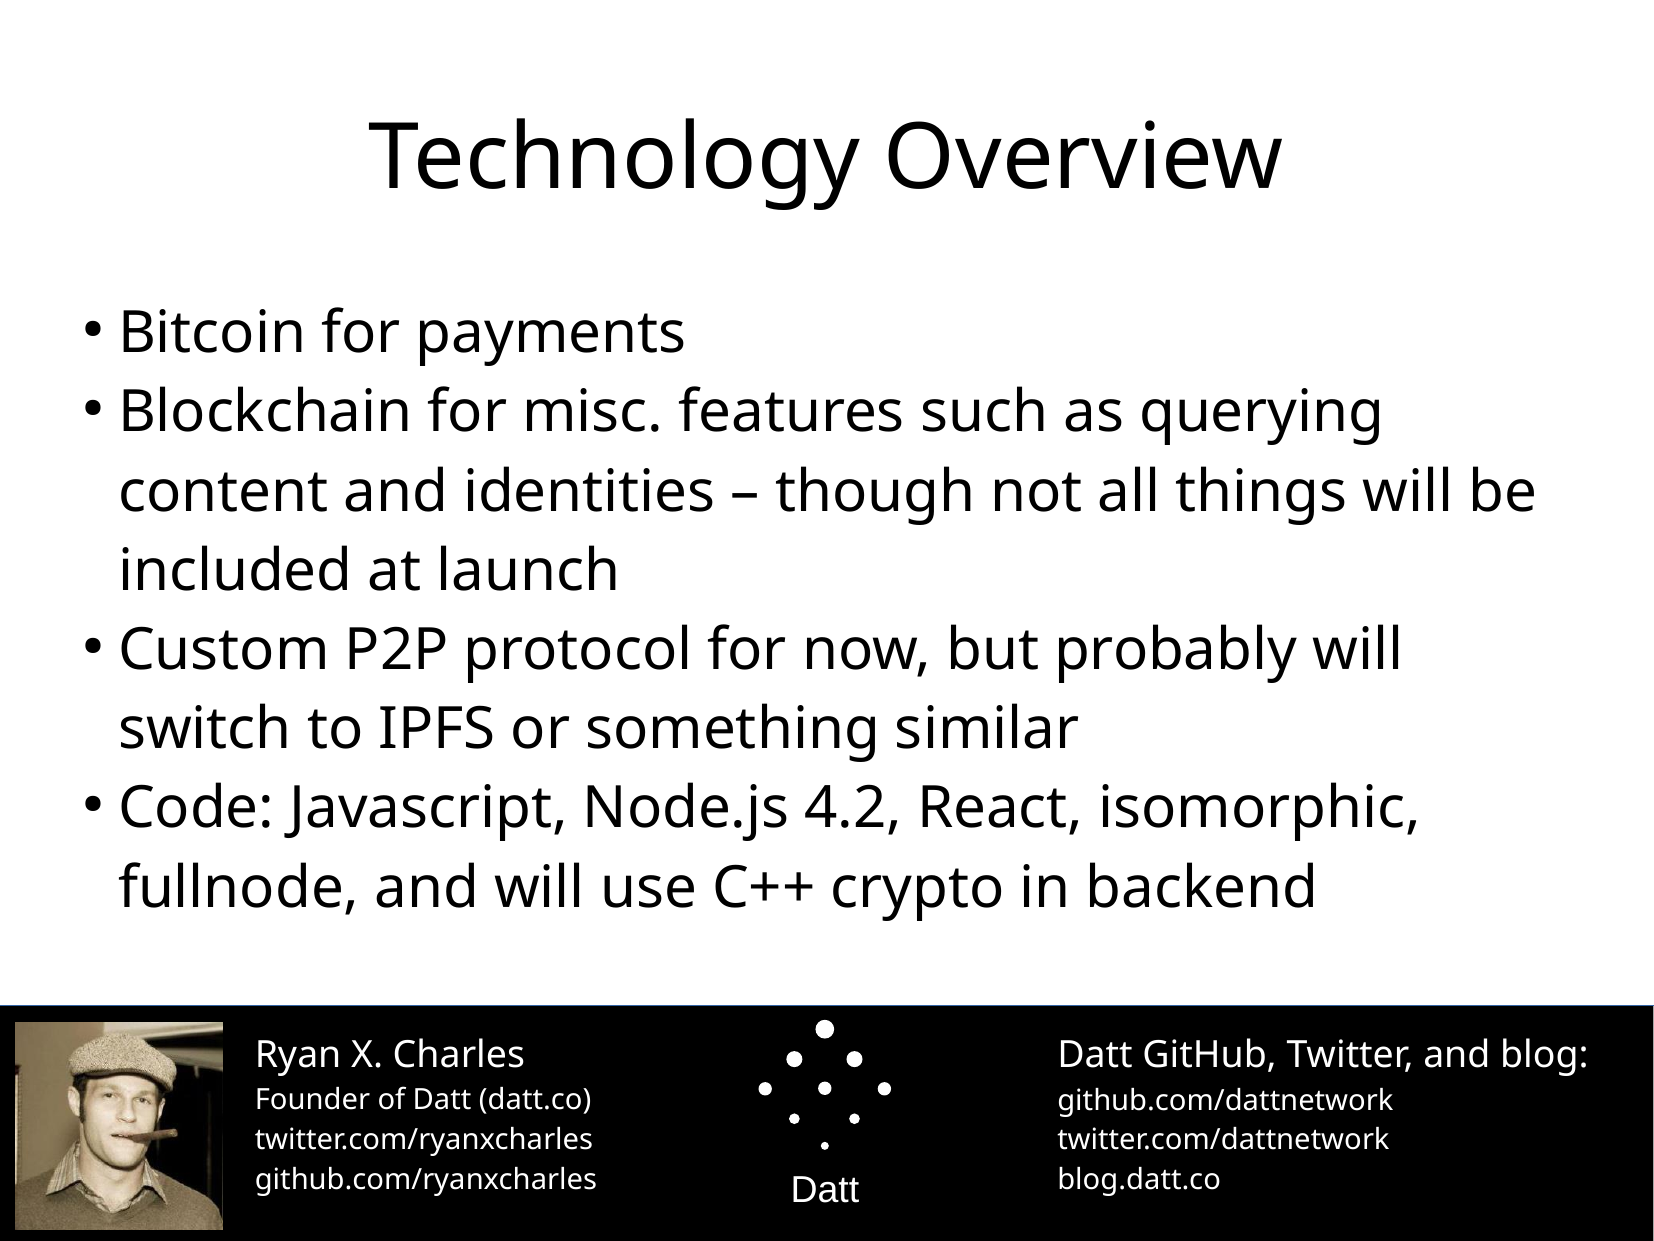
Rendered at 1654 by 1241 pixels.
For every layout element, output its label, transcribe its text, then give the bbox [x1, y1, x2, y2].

text_box Ryan X. Charles Founder of Datt (datt.co) twitter.com/ryanxcharles github.com/ryanxcharles [240, 1020, 976, 1241]
text_box Datt GitHub, Twitter, and blog: github.com/dattnetwork twitter.com/dattnetwork blog.datt.co [1042, 1020, 1654, 1241]
title Technology Overview [82, 49, 1571, 257]
text_box Datt [735, 1161, 916, 1241]
picture [15, 1022, 223, 1231]
picture [757, 1017, 893, 1153]
subtitle Bitcoin for payments Blockchain for misc. features such as querying content and identities – though not all things will be included at launch Custom P2P protocol for now, but probably will switch to IPFS or something similar Code: Javascript, Node.js 4.2, React, isomorphic, fullnode, and will use C++ crypto in backend [82, 290, 1571, 991]
text_box [0, 1005, 1654, 1241]
